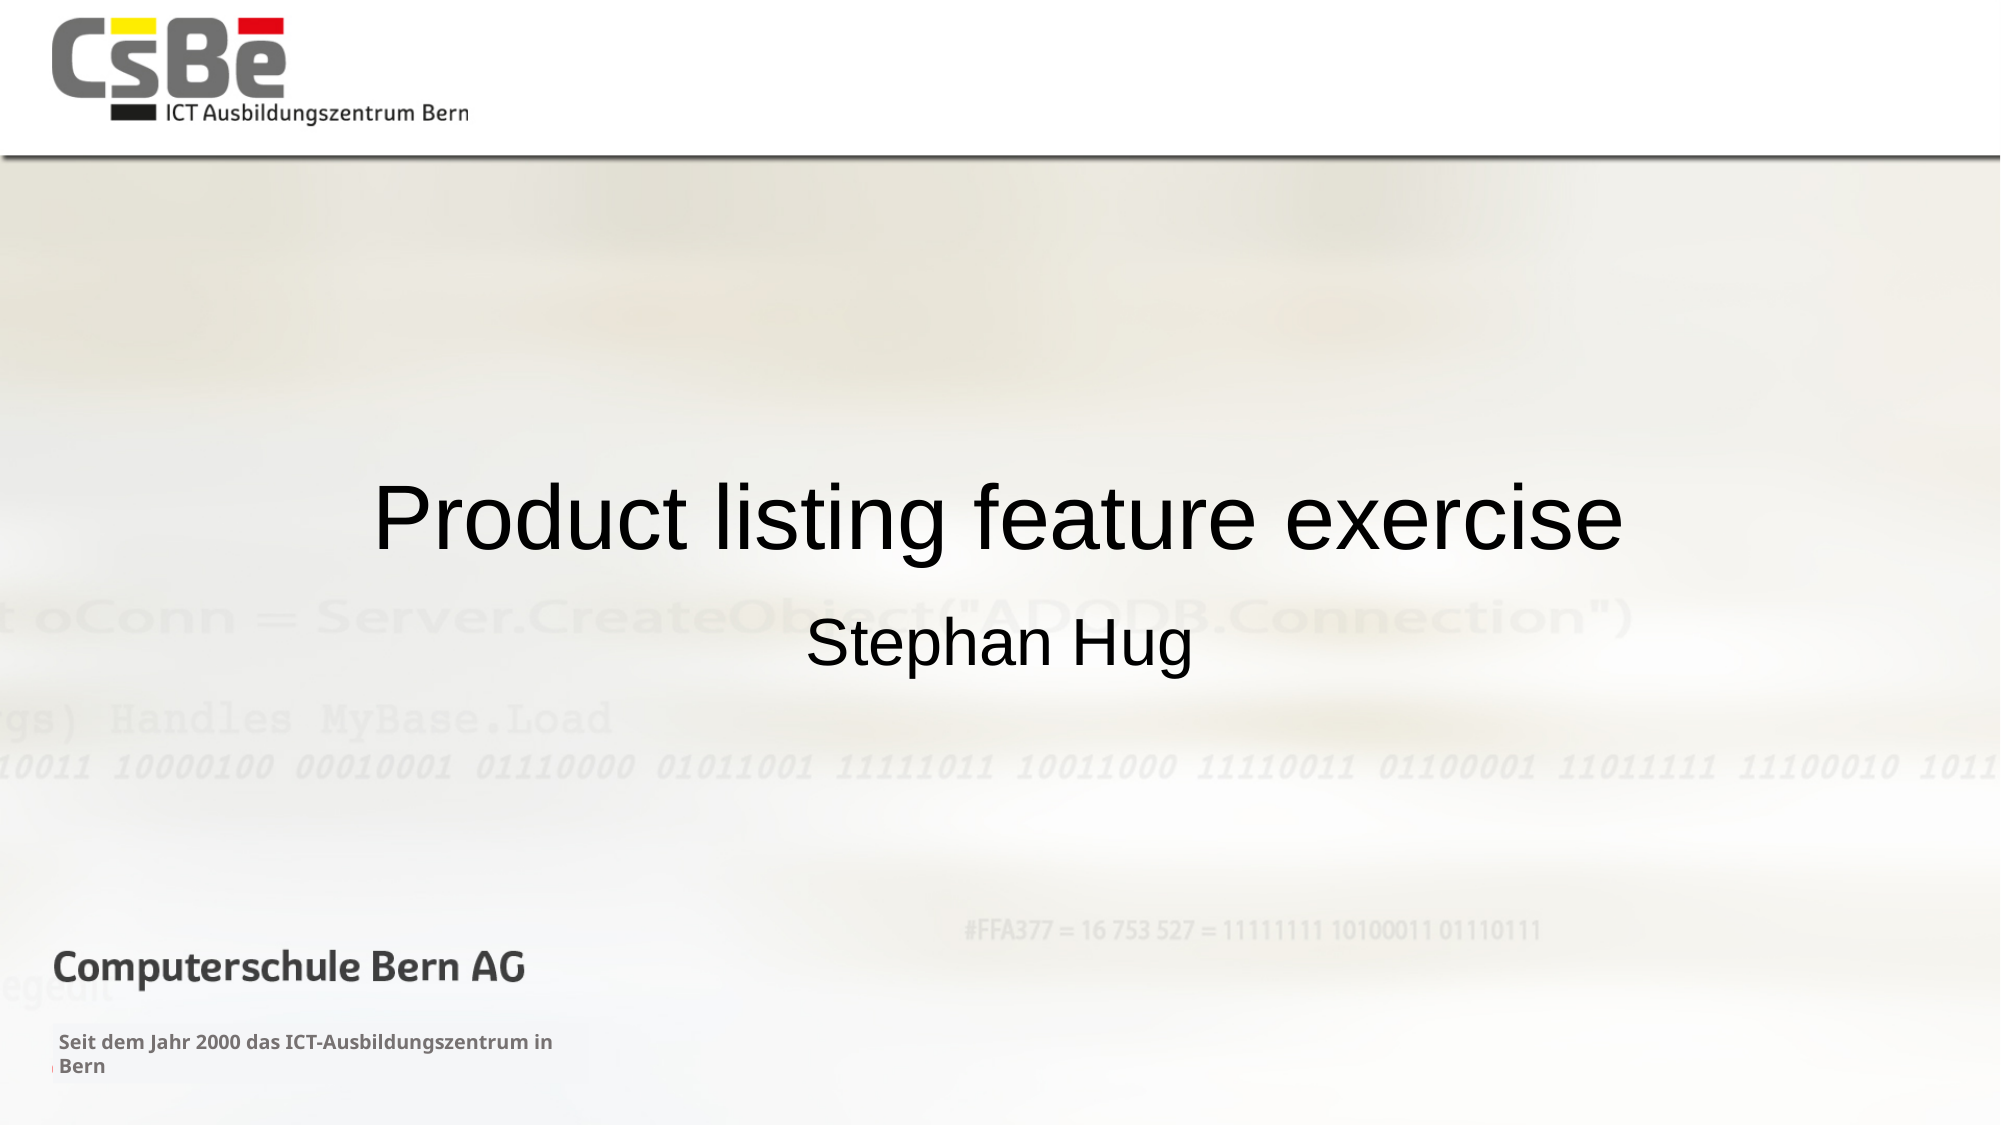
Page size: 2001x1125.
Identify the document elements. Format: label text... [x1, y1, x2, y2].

picture [0, 0, 2001, 1125]
title Product listing feature exercise [249, 184, 1750, 576]
subtitle Stephan Hug [249, 590, 1750, 863]
